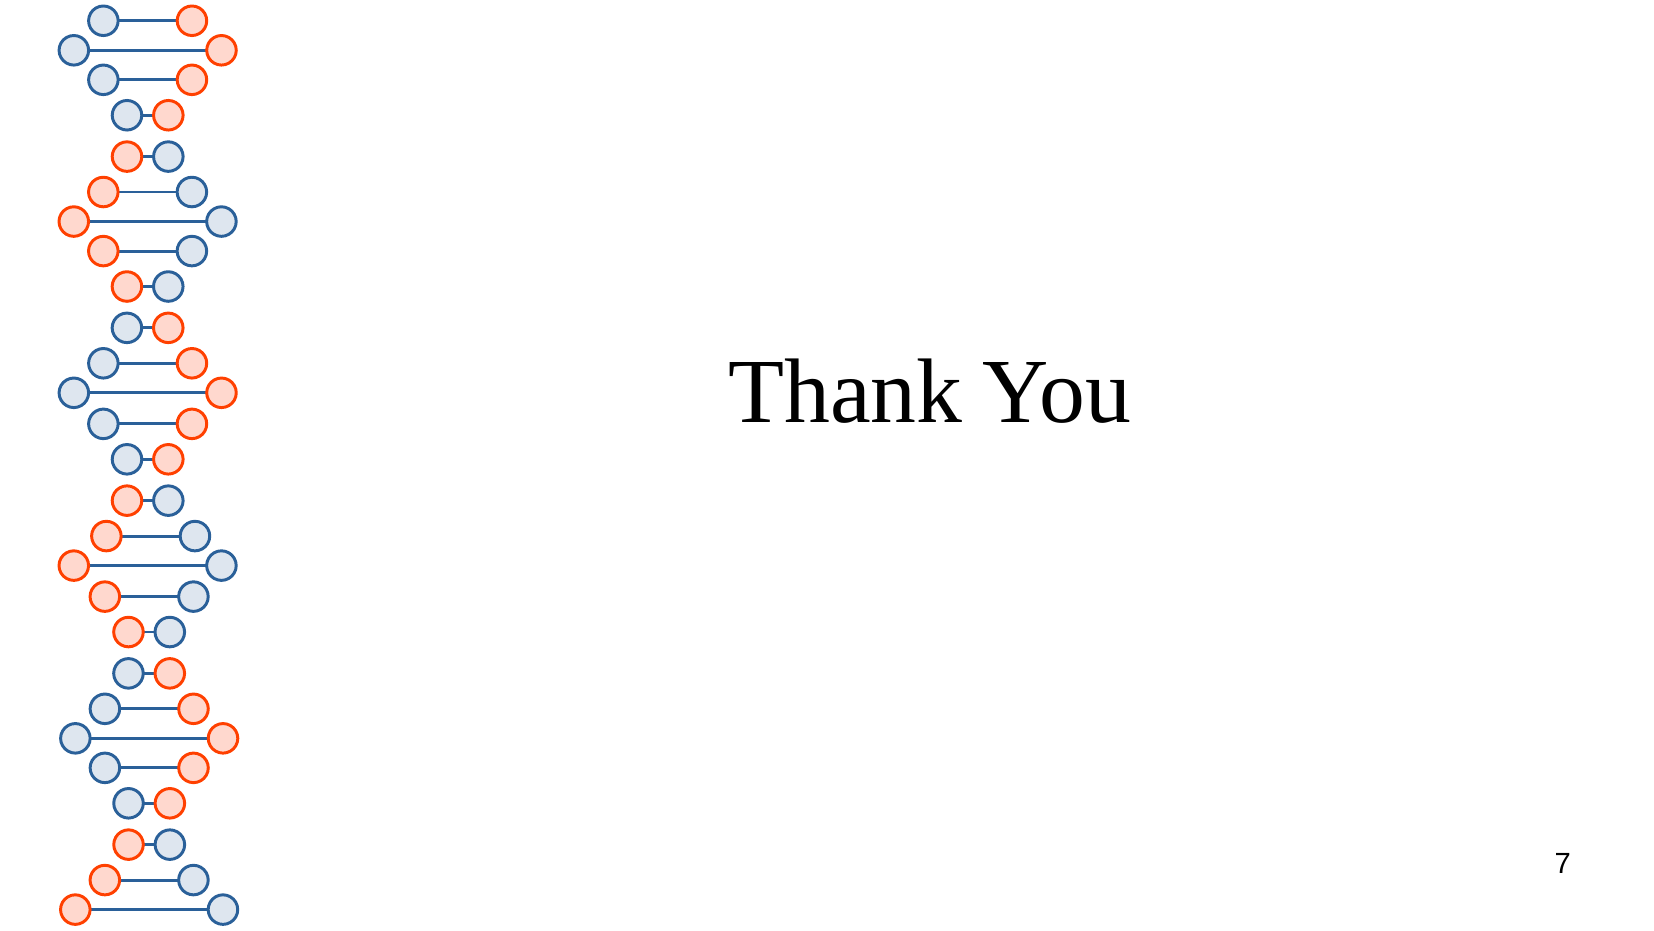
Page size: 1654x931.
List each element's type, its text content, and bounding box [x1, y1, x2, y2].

subtitle Thank You [265, 35, 1595, 748]
